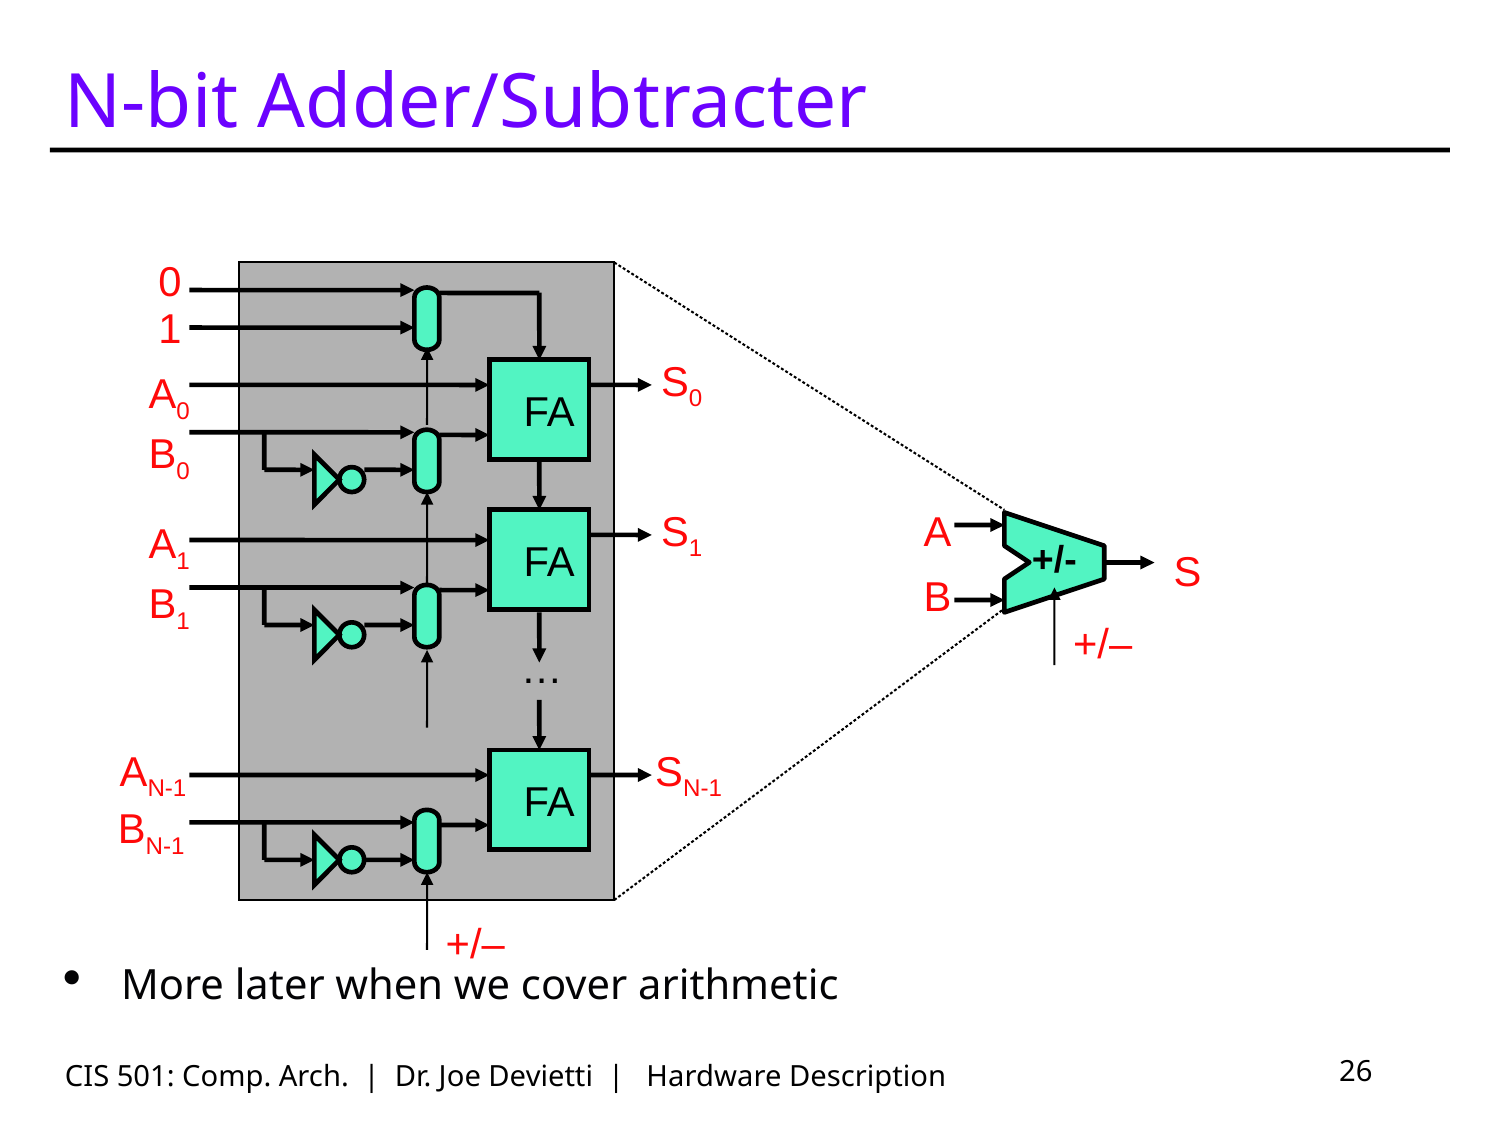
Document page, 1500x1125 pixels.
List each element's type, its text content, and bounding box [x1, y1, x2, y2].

text_box +/– [1058, 609, 1148, 675]
text_box … [505, 634, 578, 700]
text_box 1 [143, 313, 197, 360]
text_box SN-1 [640, 737, 737, 809]
text_box [1056, 588, 1078, 595]
text_box S [1158, 537, 1216, 603]
text_box [541, 388, 615, 532]
text_box [1004, 512, 1049, 555]
text_box S0 [646, 347, 717, 419]
text_box [239, 386, 538, 539]
text_box FA [489, 749, 590, 850]
text_box A0 [133, 359, 205, 432]
text_box FA [489, 509, 590, 610]
text_box +/- [1017, 527, 1092, 588]
text_box B0 [133, 432, 205, 492]
text_box <number> [1074, 1049, 1388, 1100]
text_box BN-1 [102, 794, 200, 867]
text_box B1 [133, 582, 205, 642]
text_box [1092, 541, 1105, 584]
text_box S1 [646, 497, 717, 569]
text_box [239, 262, 615, 384]
text_box A [908, 497, 966, 563]
text_box N-bit Adder/Subtracter [49, 37, 1375, 150]
text_box More later when we cover arithmetic [49, 950, 1450, 1025]
text_box B [908, 563, 966, 628]
text_box [1004, 570, 1053, 613]
text_box +/– [430, 909, 520, 950]
text_box A1 [133, 509, 205, 582]
text_box 0 [143, 247, 197, 313]
text_box AN-1 [104, 737, 202, 809]
text_box CIS 501: Comp. Arch. | Dr. Joe Devietti | Hardware Description [49, 1049, 988, 1100]
text_box [239, 538, 615, 774]
text_box FA [489, 359, 590, 460]
text_box [239, 776, 615, 900]
